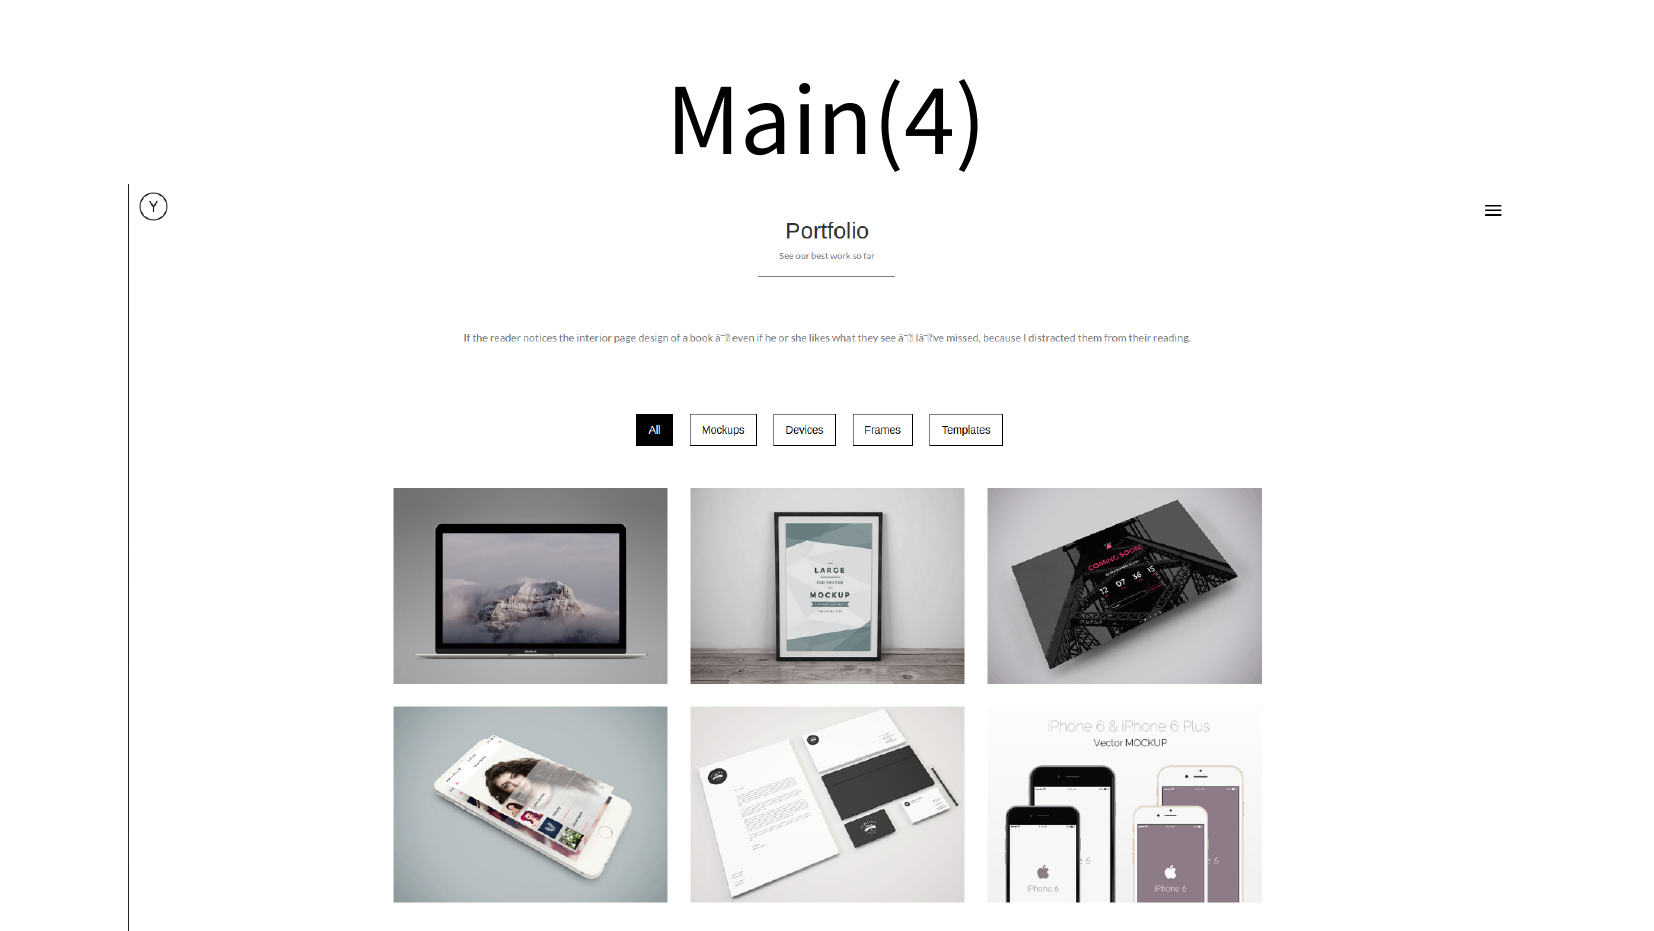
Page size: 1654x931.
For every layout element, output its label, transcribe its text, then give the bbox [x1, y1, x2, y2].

title Main(4) [82, 37, 1571, 193]
picture [128, 184, 1524, 931]
